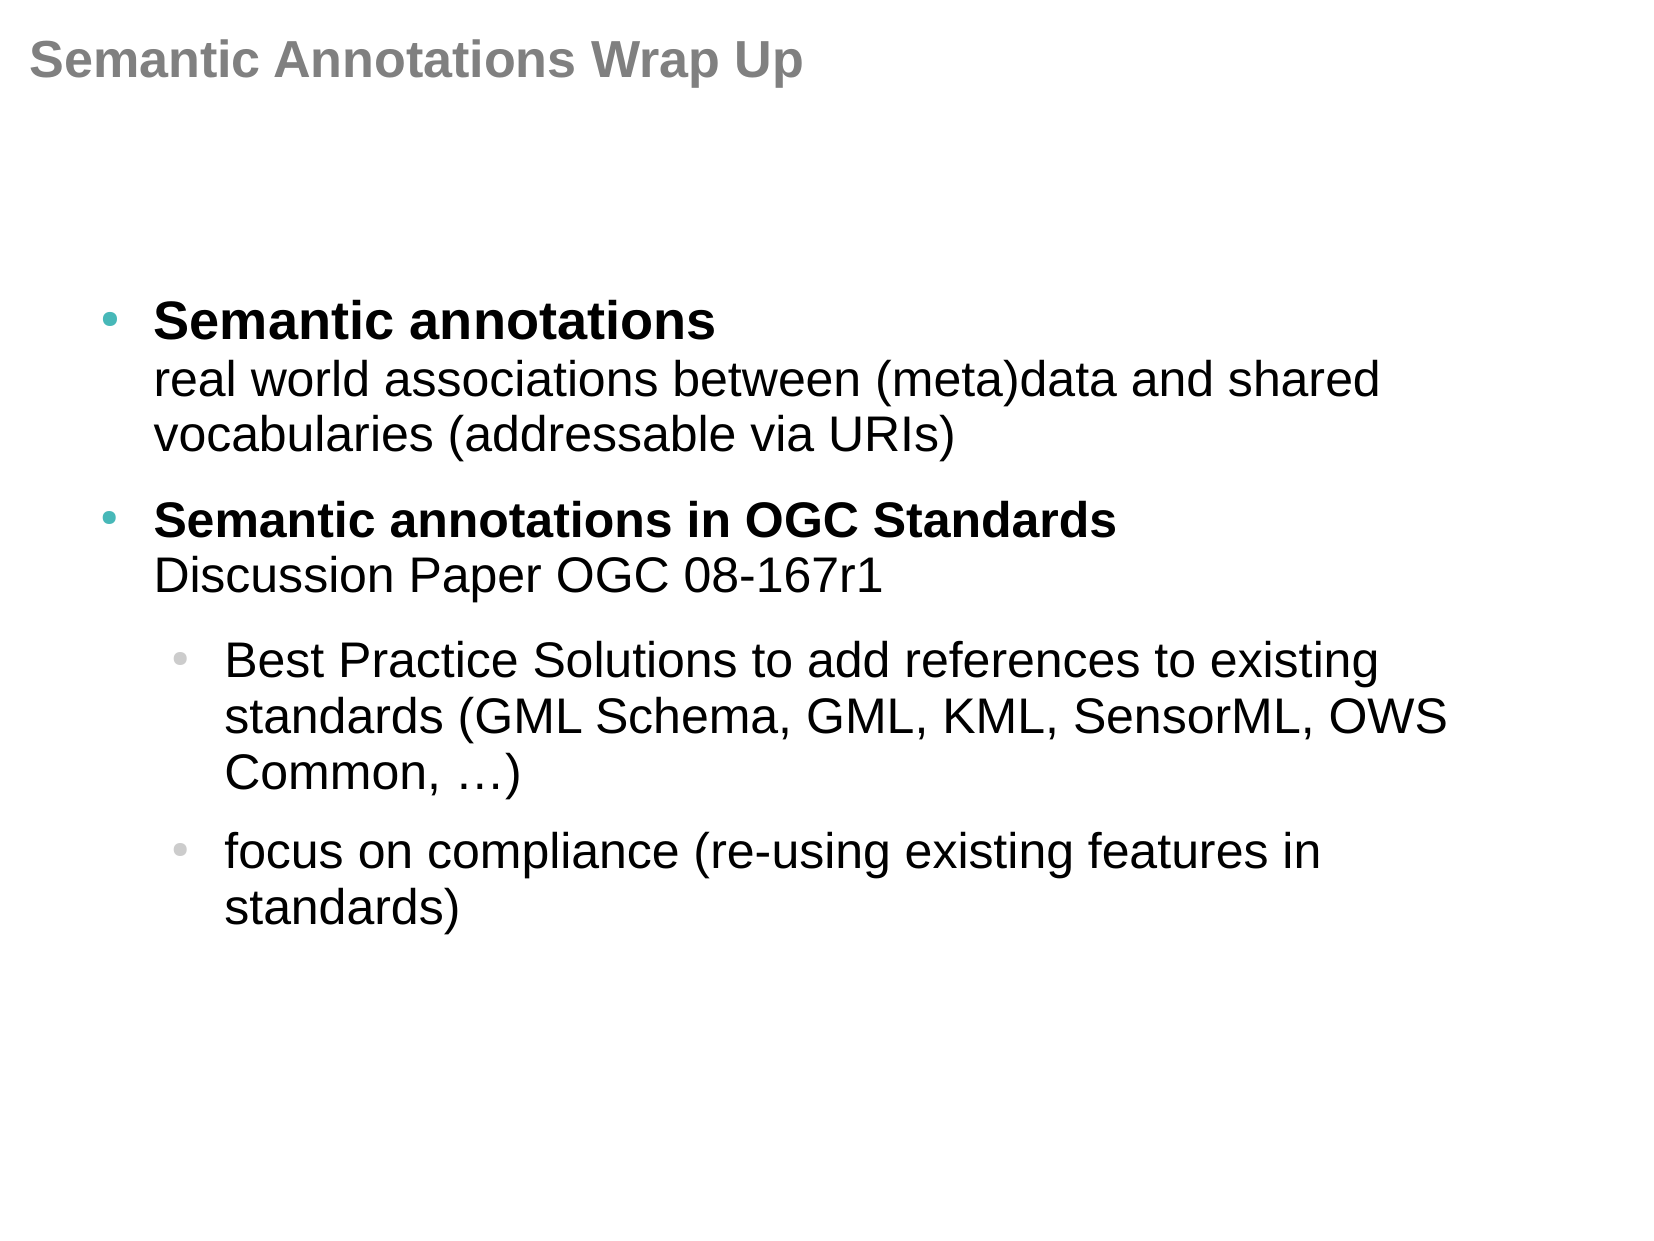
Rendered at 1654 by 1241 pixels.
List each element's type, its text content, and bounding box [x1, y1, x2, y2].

list Semantic annotations real world associations between (meta)data and shared vocabularies (addressable via URIs) Semantic annotations in OGC Standards Discussion Paper OGC 08-167r1 Best Practice Solutions to add references to existing standards (GML Schema, GML, KML, SensorML, OWS Common, …) focus on compliance (re-using existing features in standards) [82, 290, 1571, 1109]
title Semantic Annotations Wrap Up [29, 0, 1459, 119]
